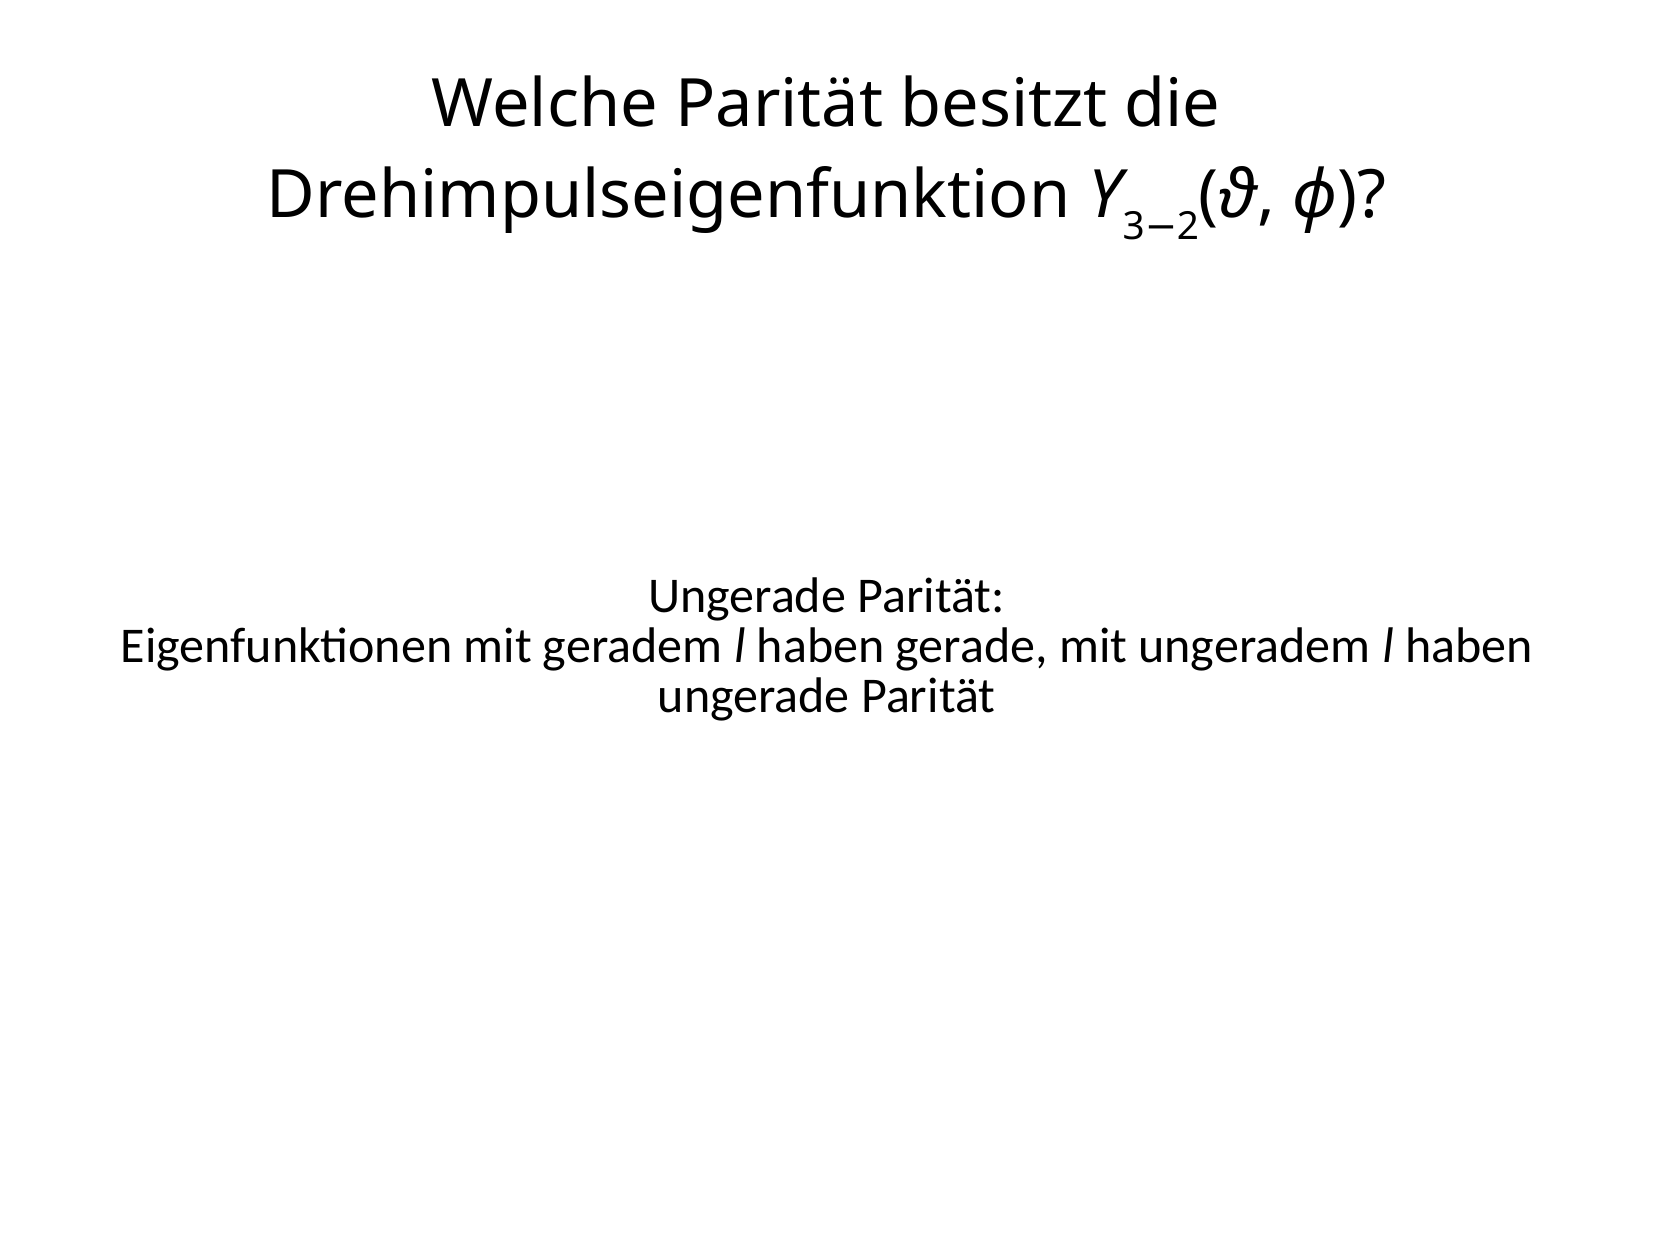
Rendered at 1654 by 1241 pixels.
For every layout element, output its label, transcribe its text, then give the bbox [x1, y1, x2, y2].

title Welche Parität besitzt die Drehimpulseigenfunktion Y3−2(ϑ, ϕ)? [82, 49, 1571, 257]
subtitle Ungerade Parität: Eigenfunktionen mit geradem l haben gerade, mit ungeradem l haben ungerade Parität [82, 290, 1571, 1010]
